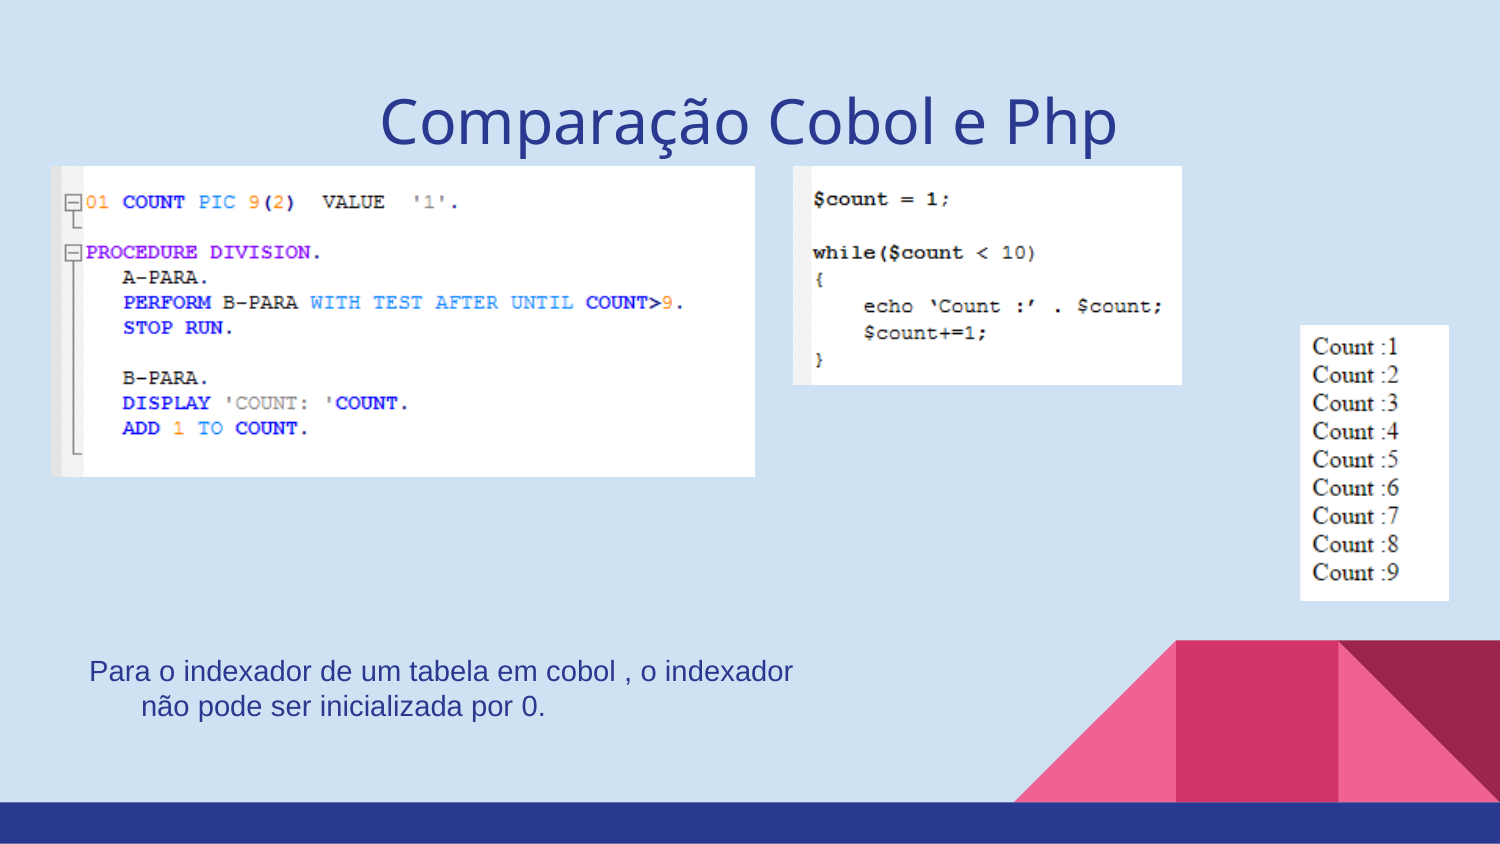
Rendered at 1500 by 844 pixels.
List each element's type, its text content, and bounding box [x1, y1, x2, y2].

list Para o indexador de um tabela em cobol , o indexador não pode ser inicializada por 0. [51, 637, 866, 756]
title Comparação Cobol e Php [51, 67, 1449, 167]
picture [1300, 325, 1449, 601]
picture [51, 166, 755, 477]
picture [793, 166, 1182, 385]
